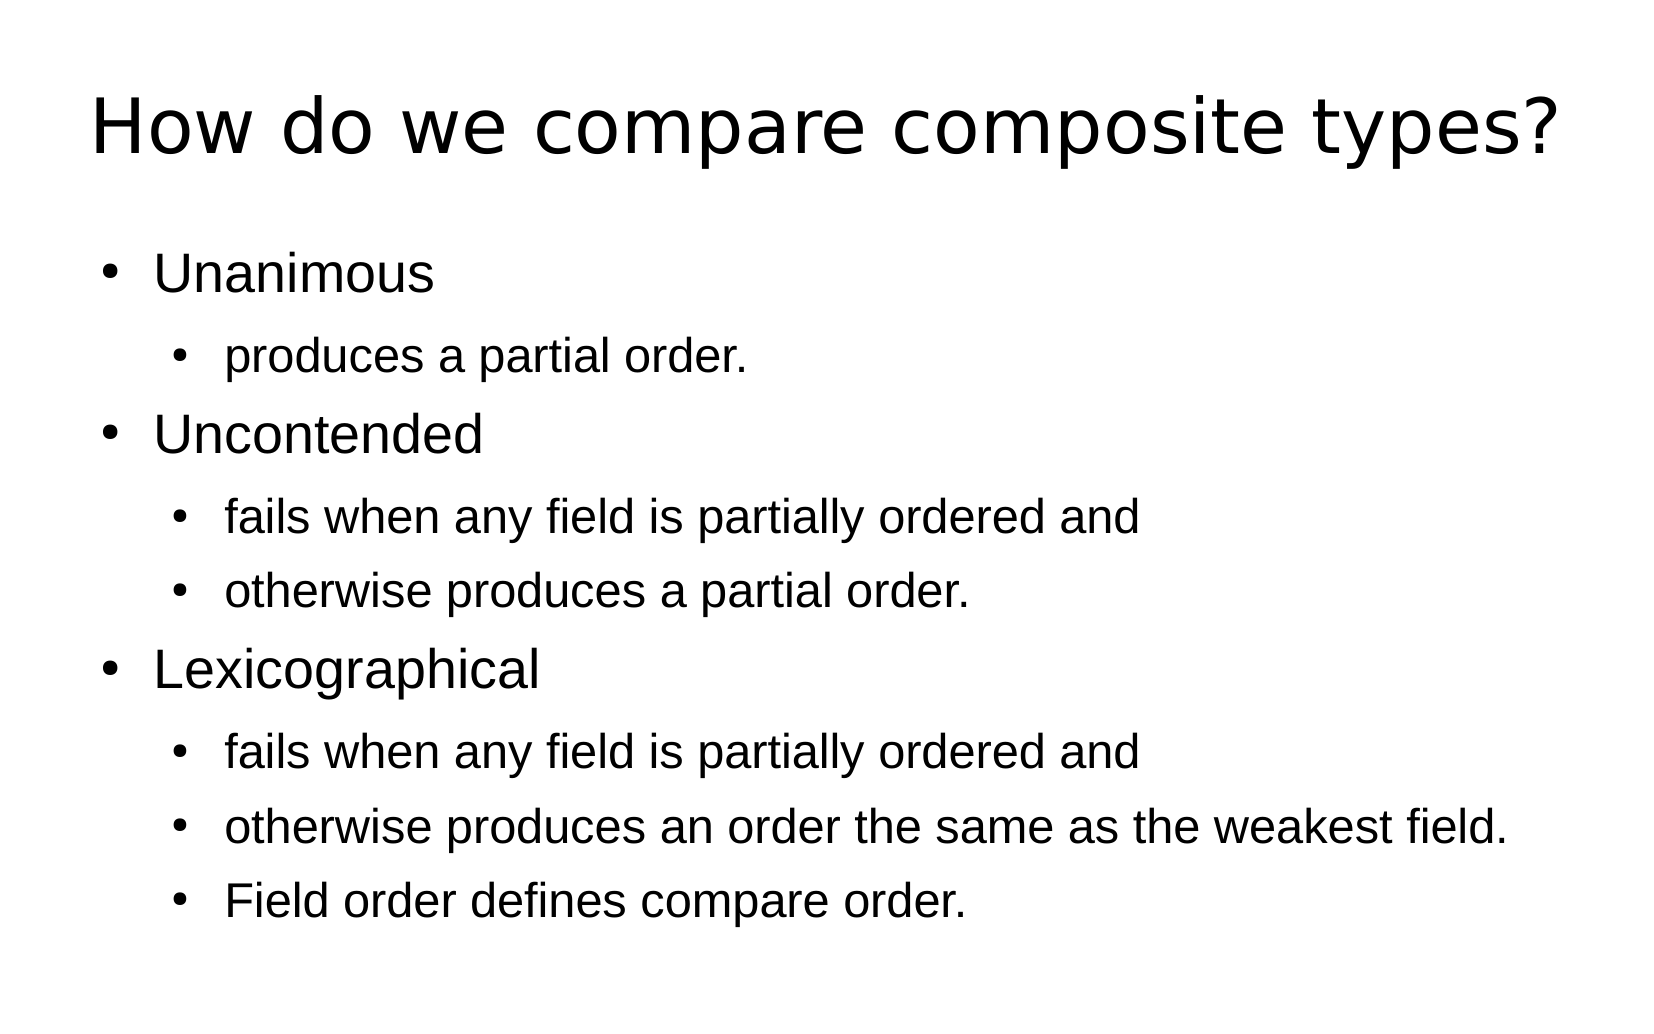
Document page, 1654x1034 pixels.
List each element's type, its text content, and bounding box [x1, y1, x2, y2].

title How do we compare composite types? [82, 41, 1571, 214]
list Unanimous produces a partial order. Uncontended fails when any field is partially ordered and otherwise produces a partial order. Lexicographical fails when any field is partially ordered and otherwise produces an order the same as the weakest field. Field order defines compare order. [82, 241, 1571, 925]
